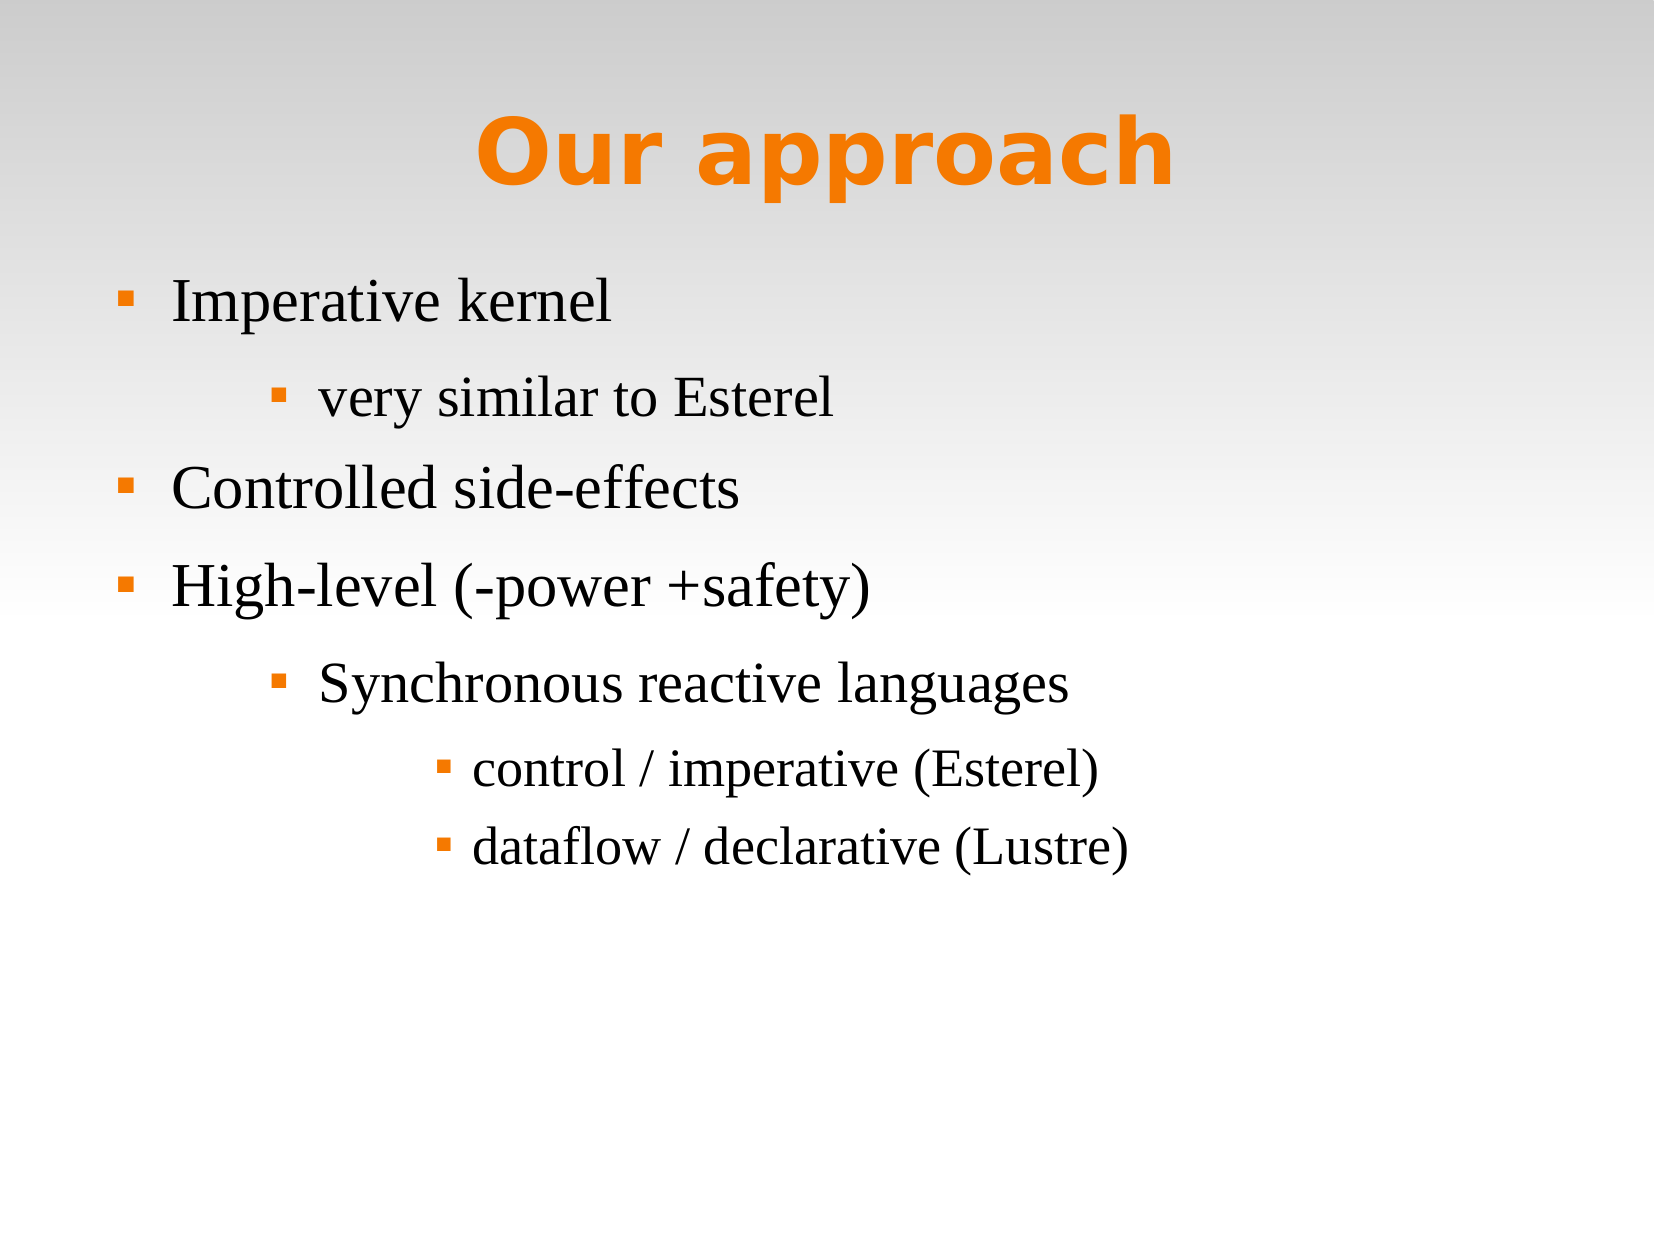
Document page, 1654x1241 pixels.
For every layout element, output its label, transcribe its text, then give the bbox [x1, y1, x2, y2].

title Our approach [82, 49, 1571, 231]
list Imperative kernel very similar to Esterel Controlled side-effects High-level (-power +safety) Synchronous reactive languages control / imperative (Esterel) dataflow / declarative (Lustre) [82, 231, 1571, 1035]
